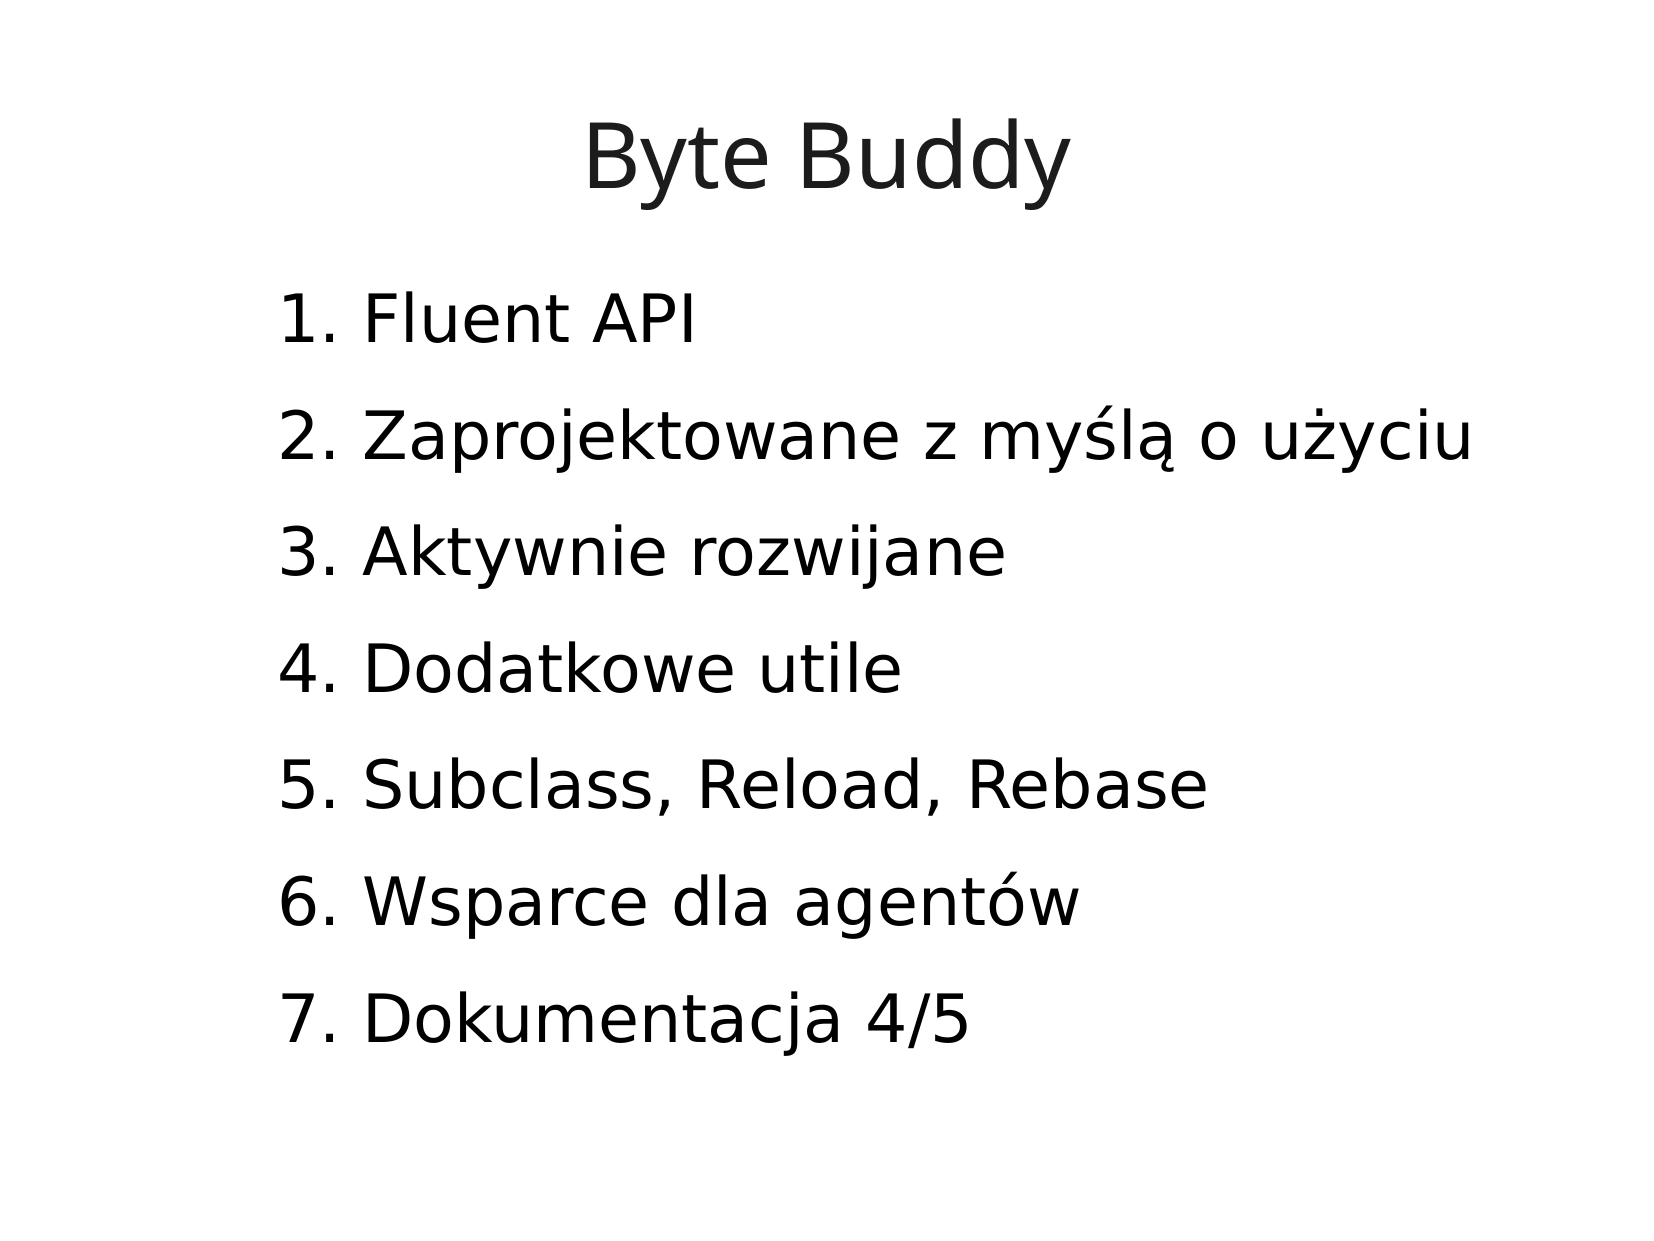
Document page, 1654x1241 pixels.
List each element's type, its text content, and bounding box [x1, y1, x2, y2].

title Byte Buddy [82, 49, 1571, 257]
subtitle Fluent API Zaprojektowane z myślą o użyciu Aktywnie rozwijane Dodatkowe utile Subclass, Reload, Rebase Wsparce dla agentów Dokumentacja 4/5 [82, 263, 1571, 1037]
